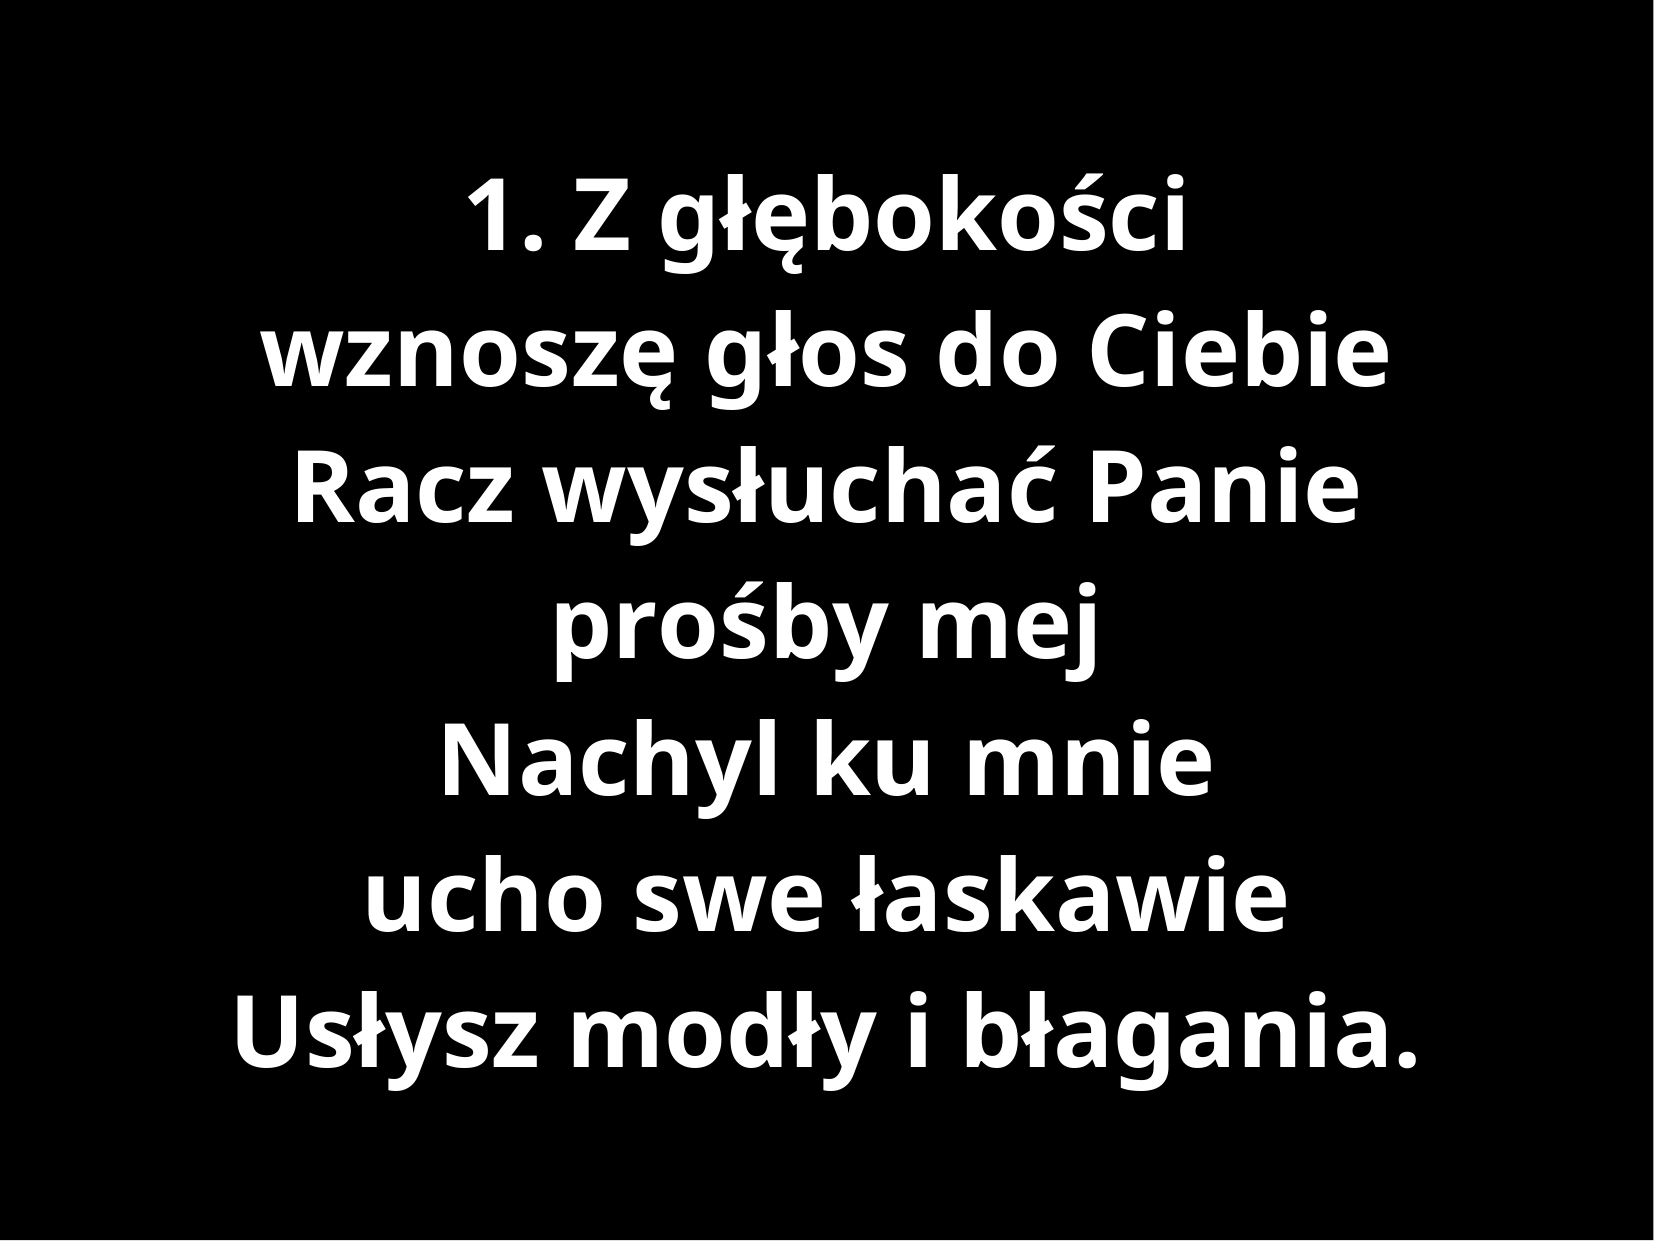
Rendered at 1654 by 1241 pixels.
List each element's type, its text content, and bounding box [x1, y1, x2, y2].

title 1. Z głębokości wznoszę głos do Ciebie Racz wysłuchać Panie prośby mej Nachyl ku mnie ucho swe łaskawie Usłysz modły i błagania. [0, 0, 1654, 1241]
